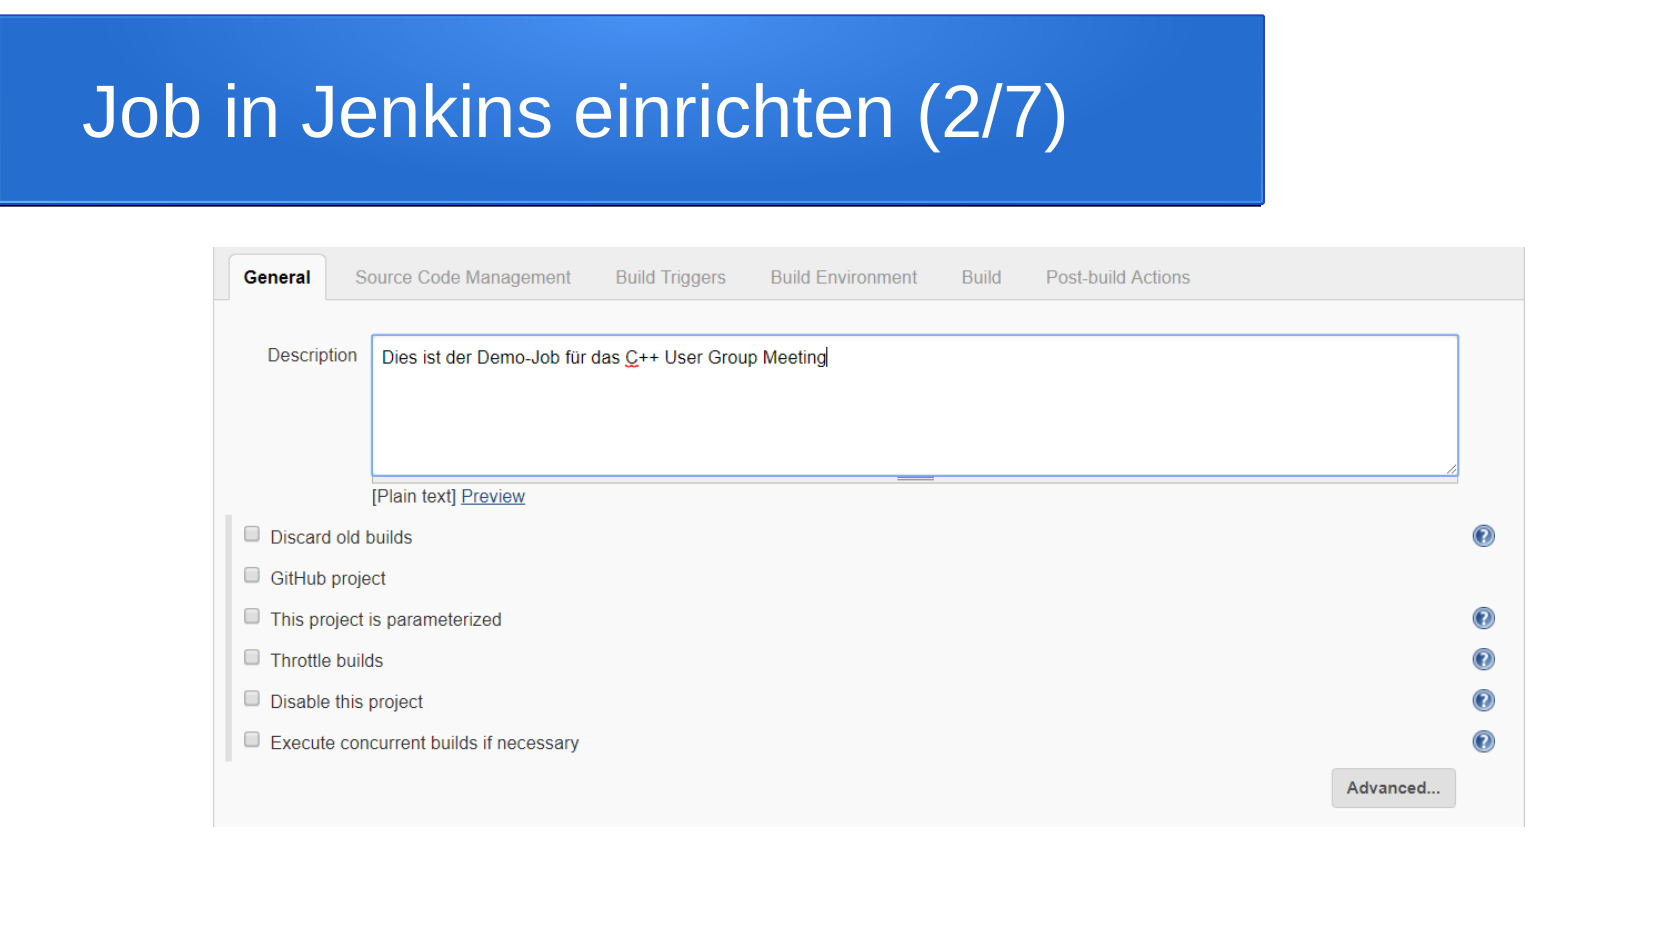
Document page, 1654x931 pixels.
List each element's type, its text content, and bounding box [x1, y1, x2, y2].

title Job in Jenkins einrichten (2/7) [82, 35, 1235, 189]
picture [212, 247, 1525, 827]
